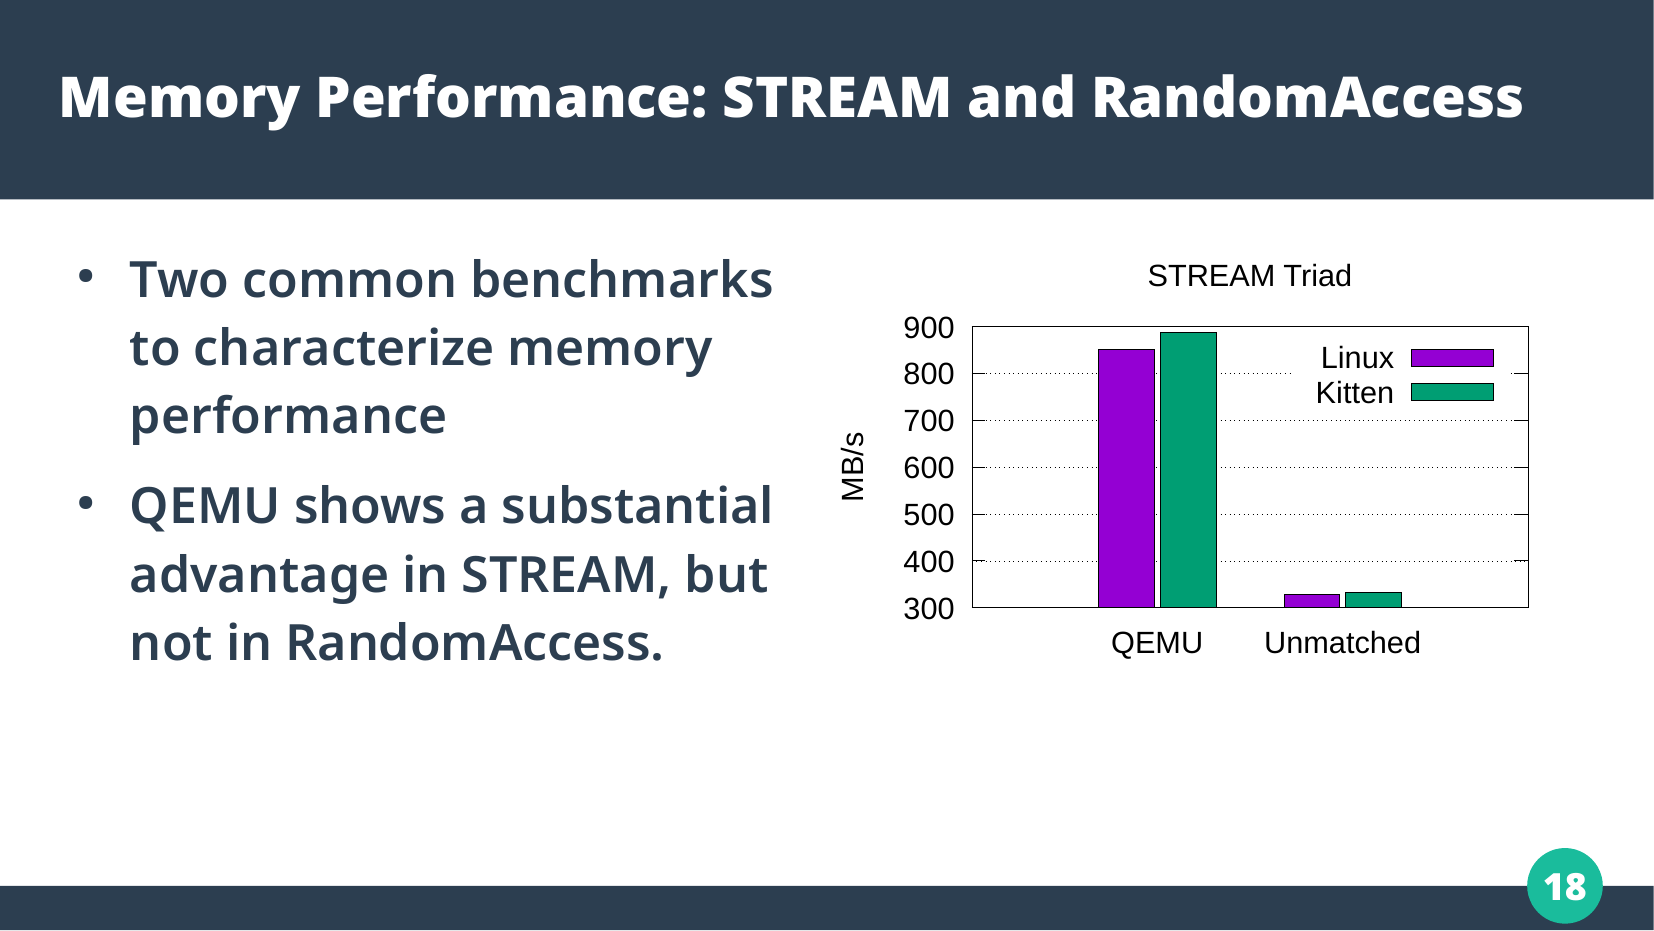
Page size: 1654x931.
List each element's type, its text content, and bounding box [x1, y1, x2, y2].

picture [825, 222, 1579, 676]
list Two common benchmarks to characterize memory performance QEMU shows a substantial advantage in STREAM, but not in RandomAccess. [59, 243, 788, 864]
title Memory Performance: STREAM and RandomAccess [59, 37, 1595, 156]
